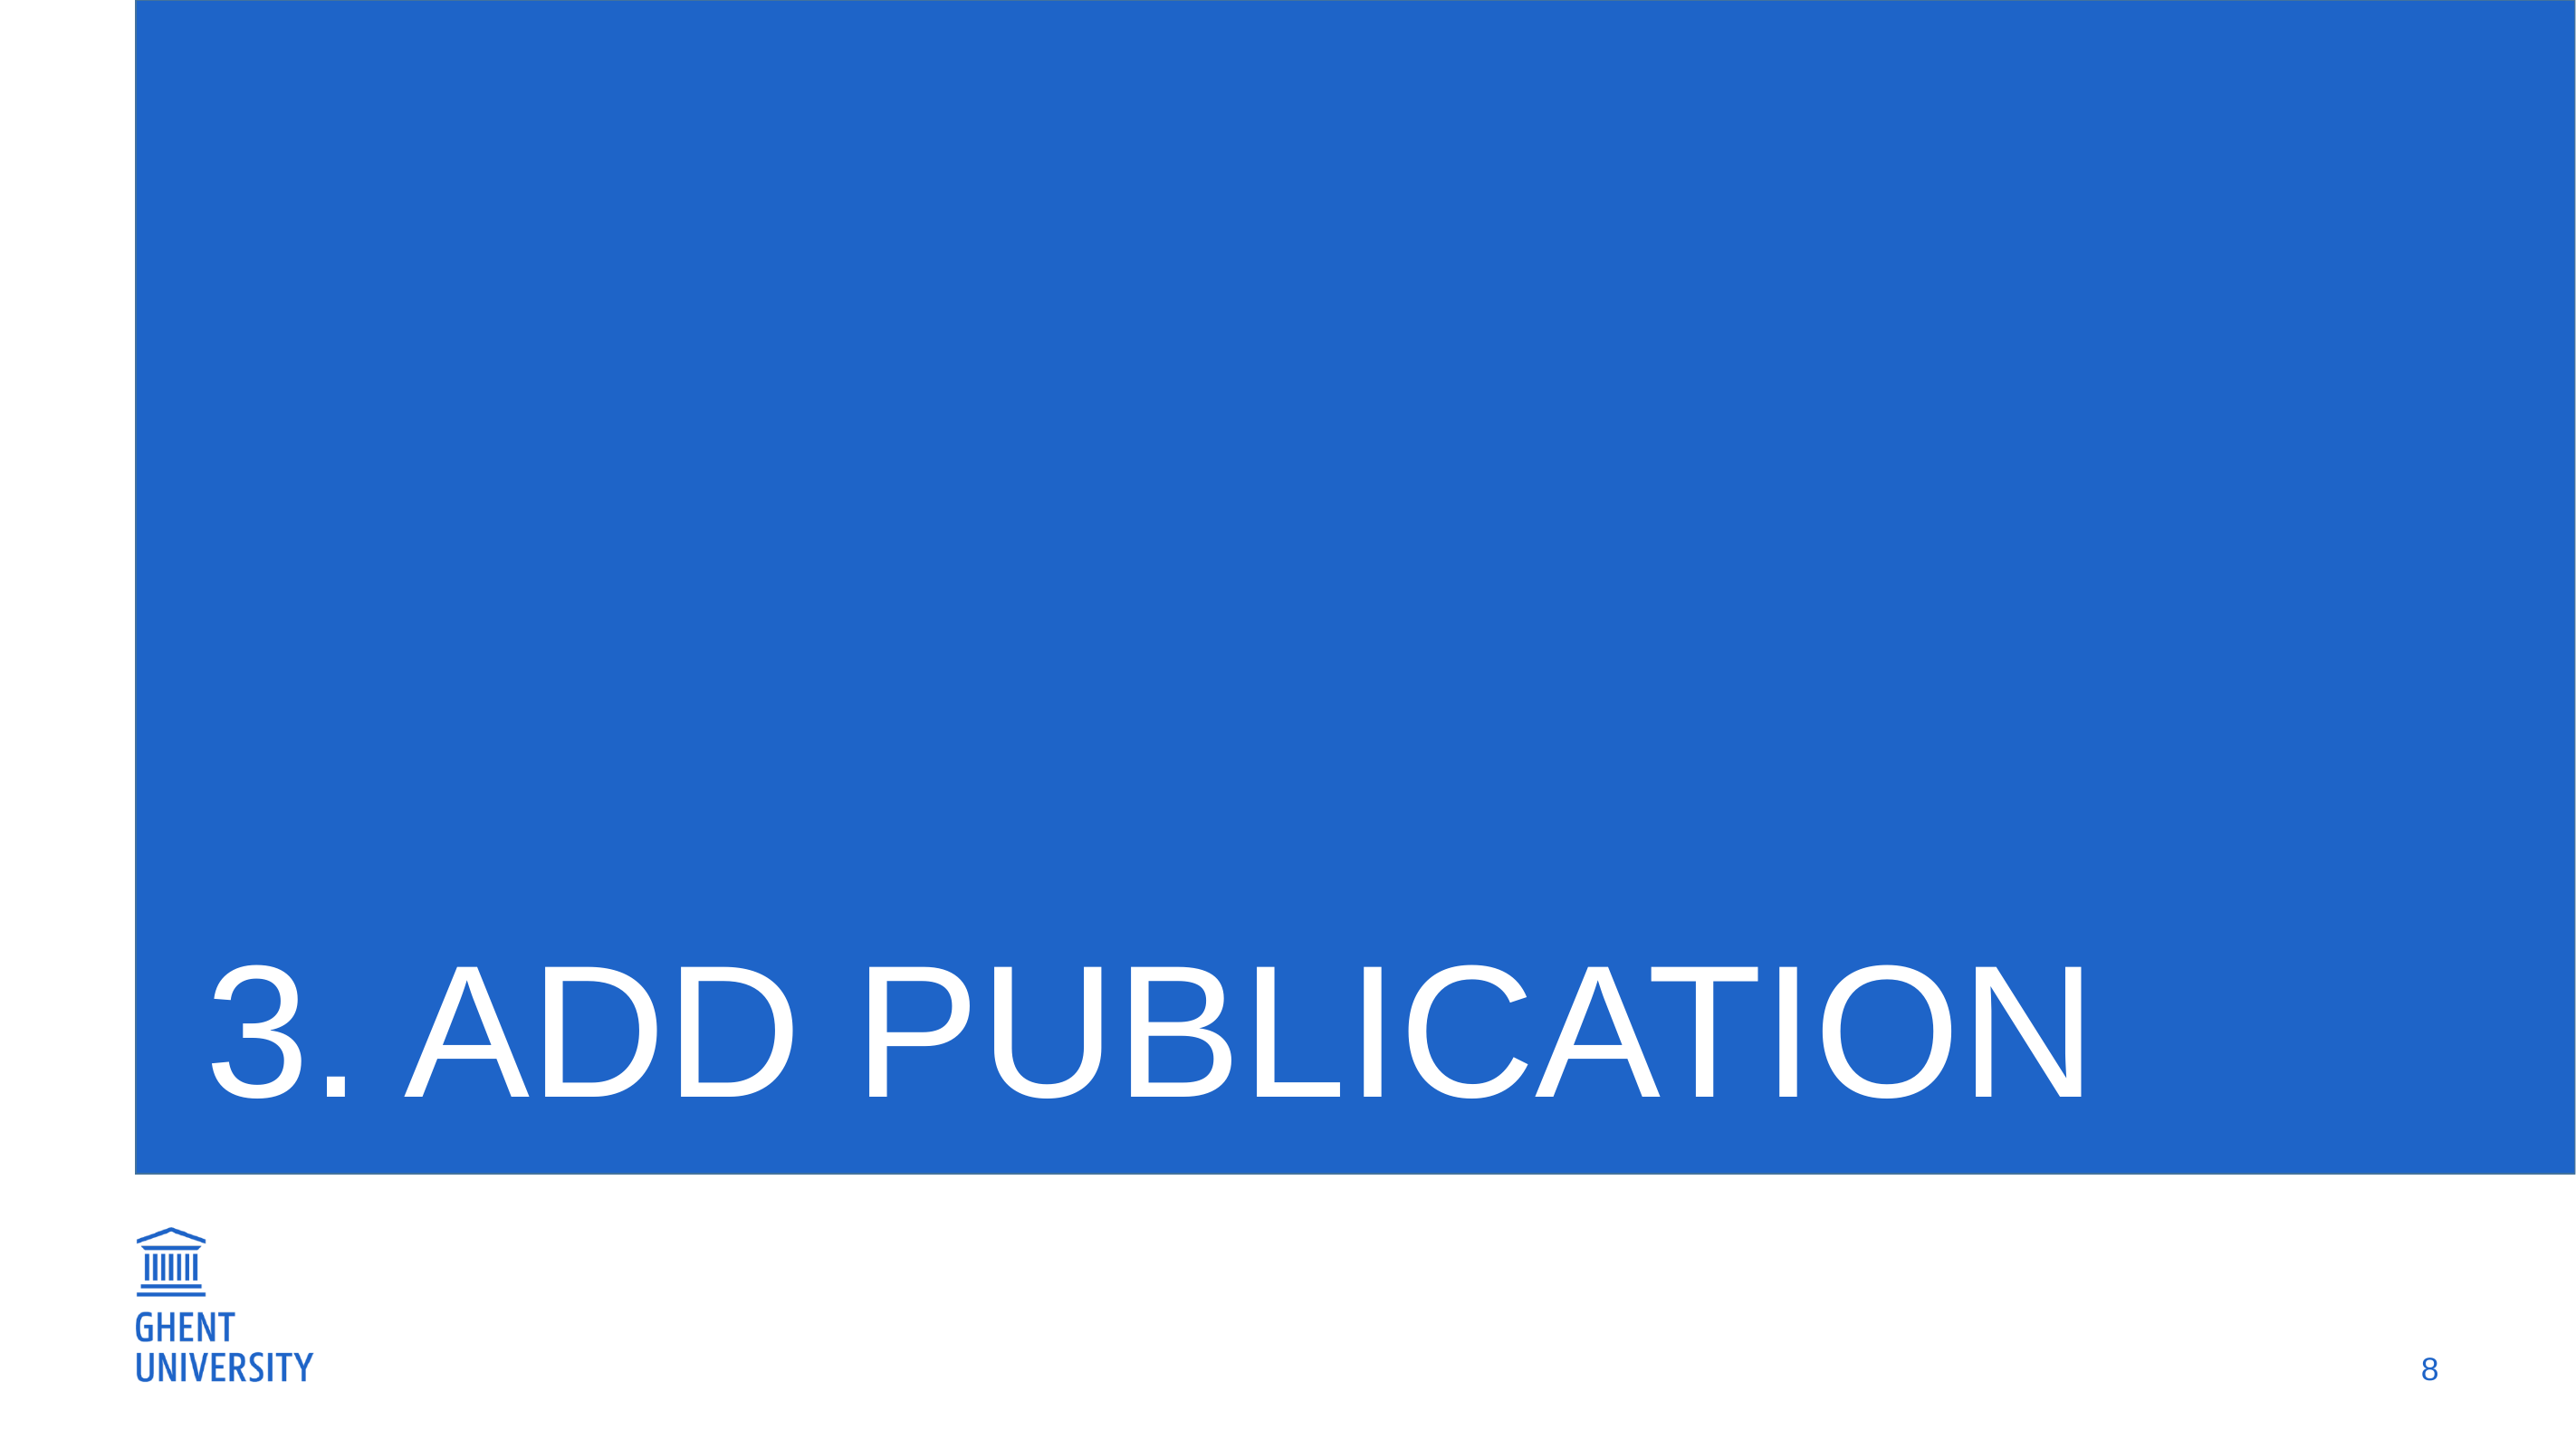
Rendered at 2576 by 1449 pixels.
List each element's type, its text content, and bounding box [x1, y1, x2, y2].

picture [68, 1175, 411, 1449]
slide_number <number> [2315, 1329, 2453, 1407]
title 3. Add publication [191, 482, 2447, 1142]
